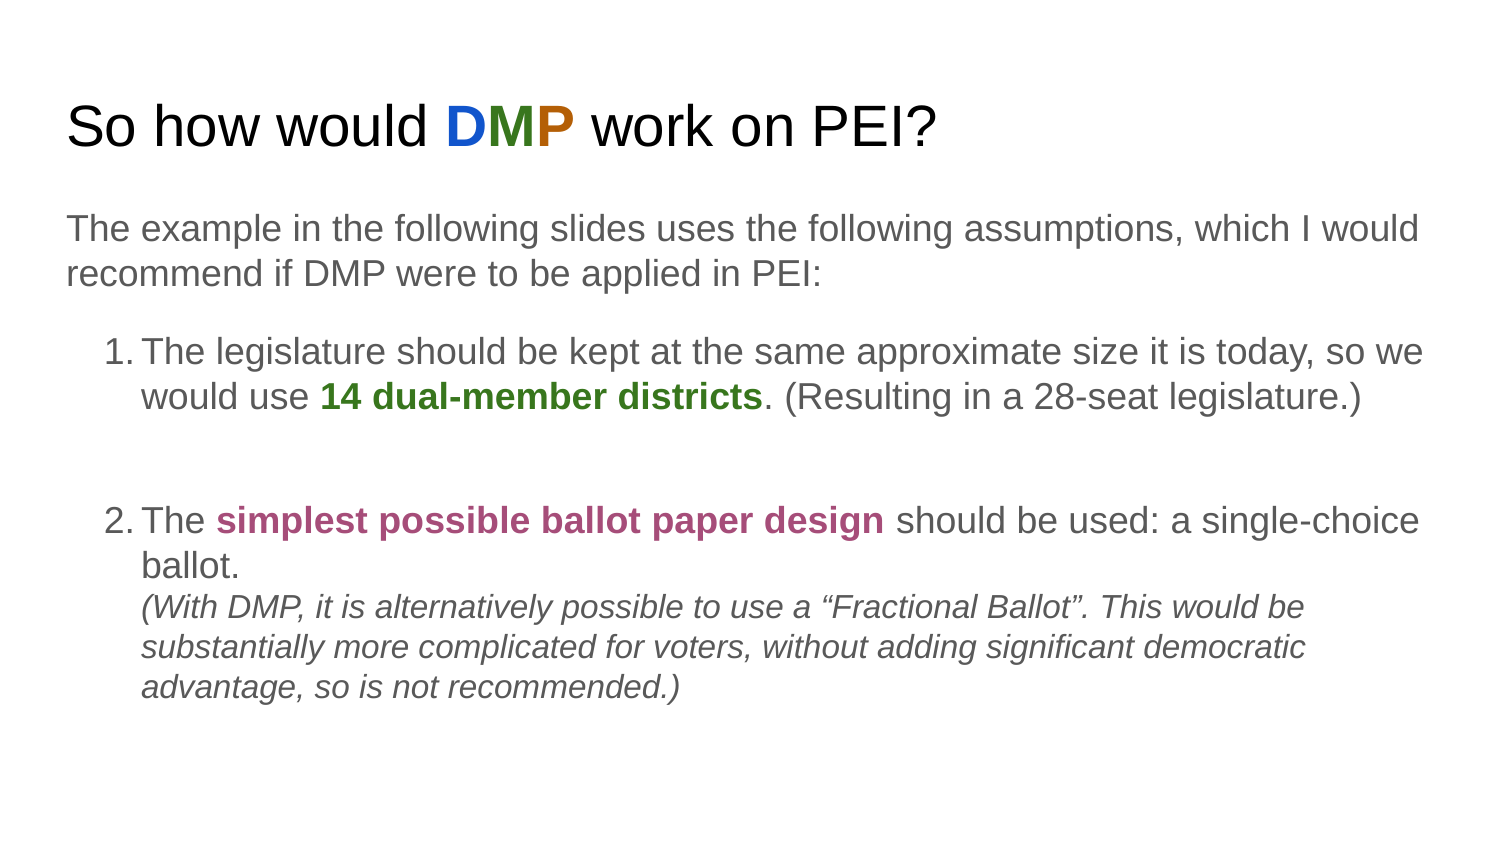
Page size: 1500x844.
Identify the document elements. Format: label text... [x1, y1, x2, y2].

list The example in the following slides uses the following assumptions, which I would recommend if DMP were to be applied in PEI: The legislature should be kept at the same approximate size it is today, so we would use 14 dual-member districts. (Resulting in a 28-seat legislature.) The simplest possible ballot paper design should be used: a single-choice ballot. (With DMP, it is alternatively possible to use a “Fractional Ballot”. This would be substantially more complicated for voters, without adding significant democratic advantage, so is not recommended.) [51, 189, 1449, 750]
title So how would DMP work on PEI? [51, 72, 1449, 167]
